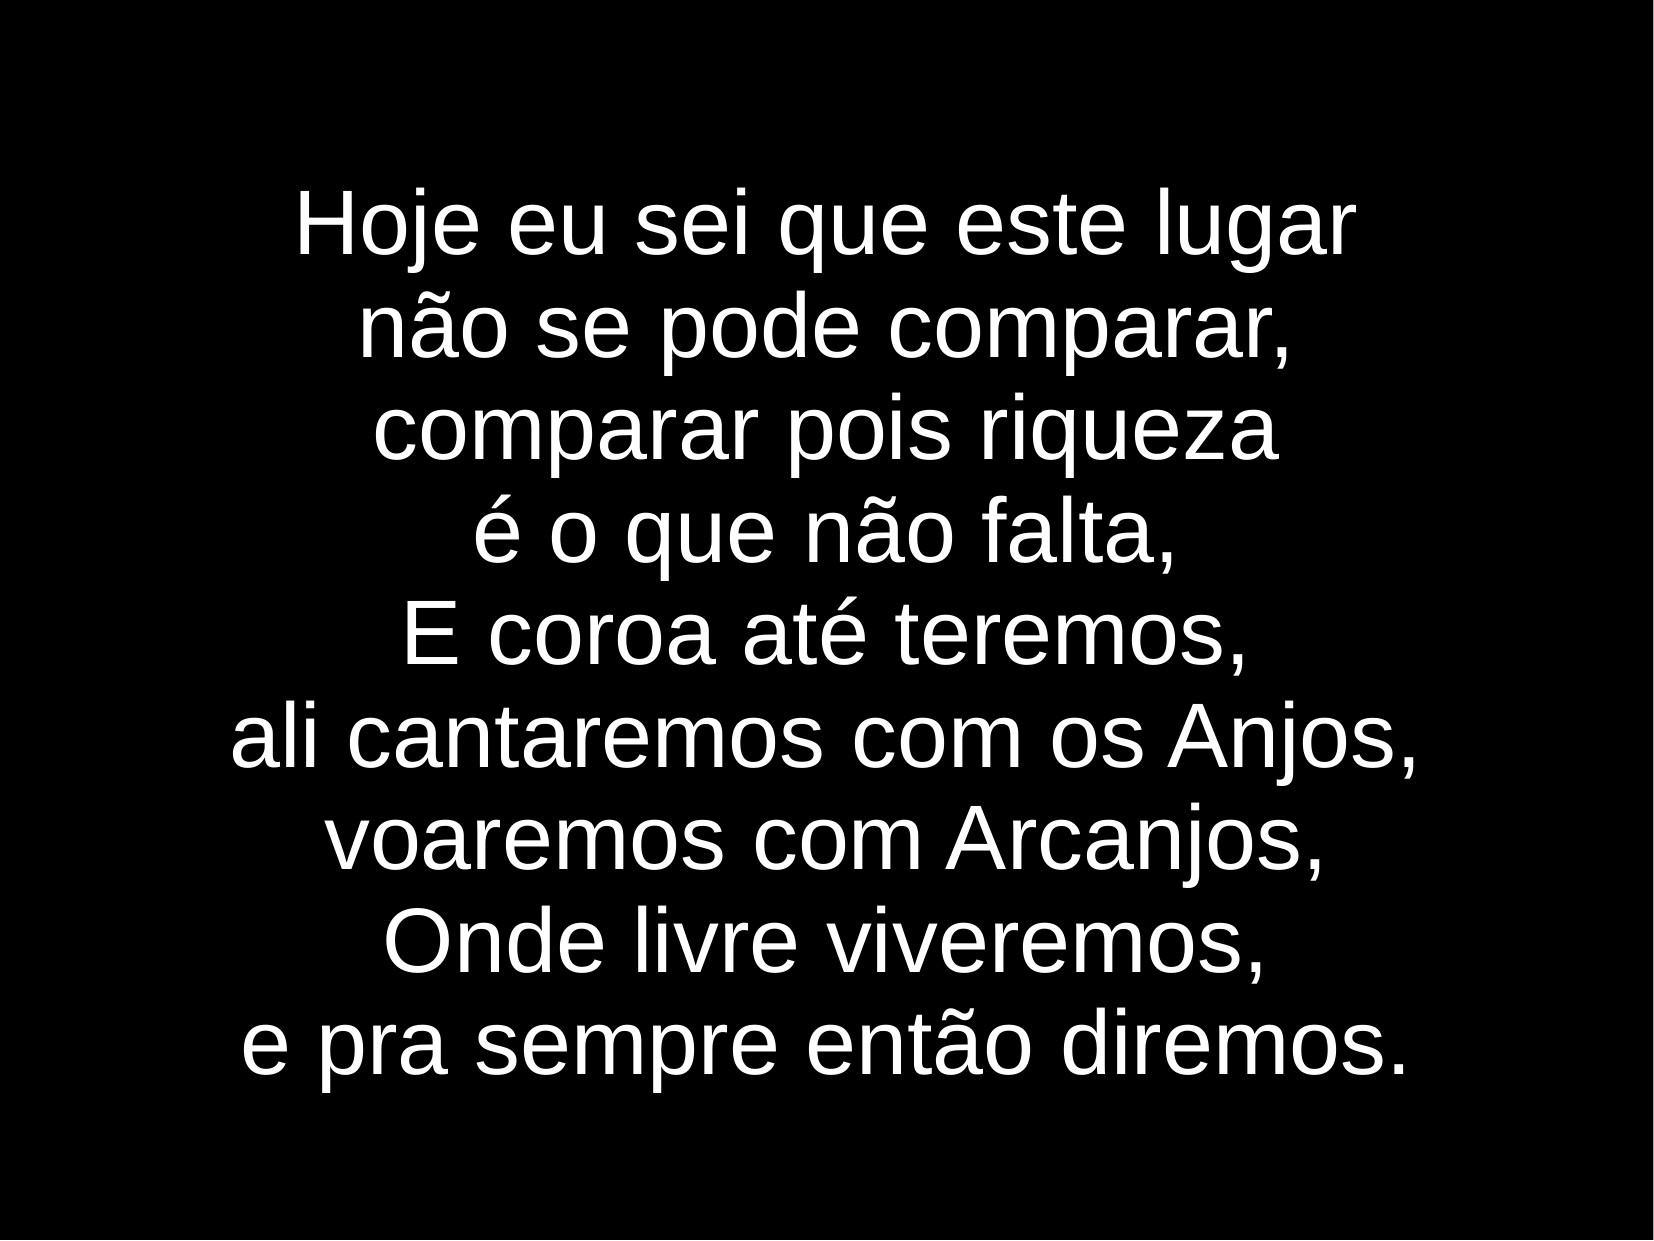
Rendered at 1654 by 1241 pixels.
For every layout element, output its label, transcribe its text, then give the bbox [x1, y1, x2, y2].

subtitle Hoje eu sei que este lugar não se pode comparar, comparar pois riqueza é o que não falta, E coroa até teremos, ali cantaremos com os Anjos, voaremos com Arcanjos, Onde livre viveremos, e pra sempre então diremos. [82, 49, 1571, 1217]
